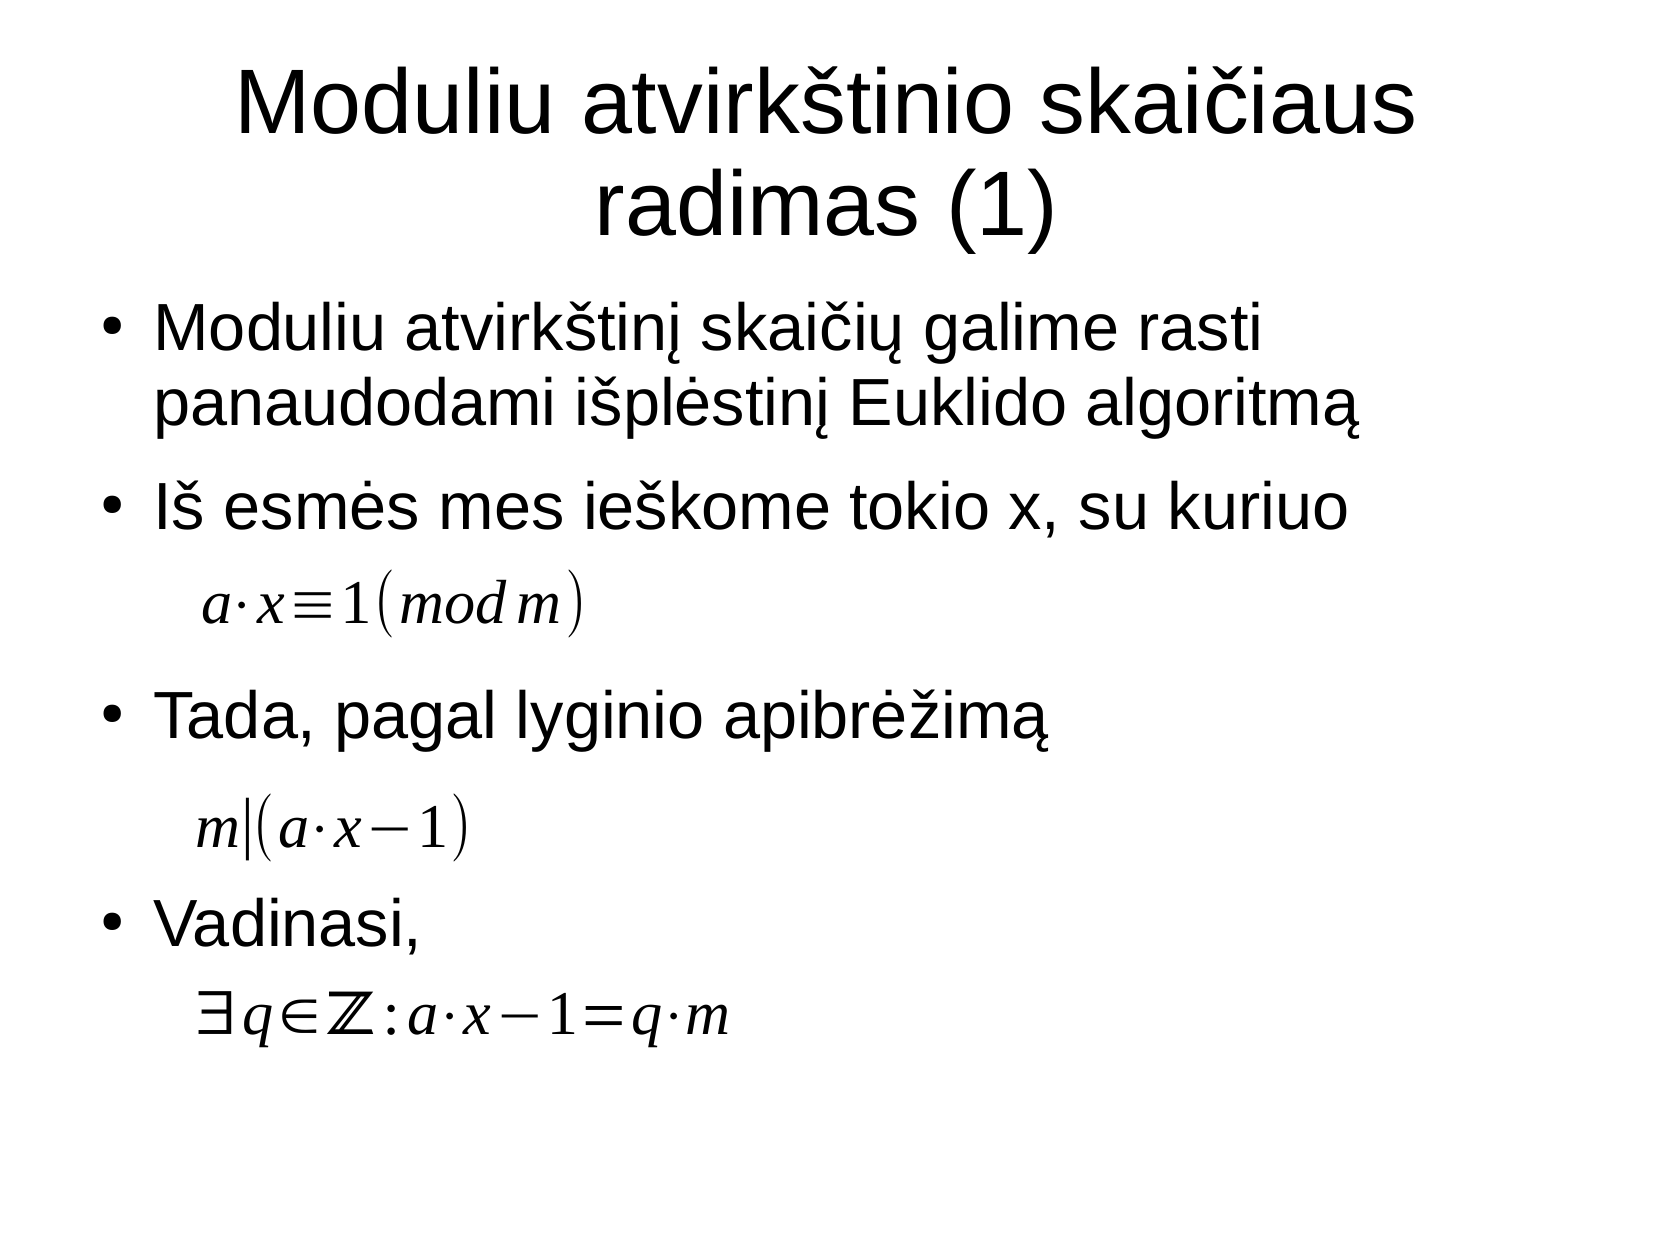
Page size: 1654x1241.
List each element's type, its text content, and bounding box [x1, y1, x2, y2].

chart [188, 791, 478, 866]
title Moduliu atvirkštinio skaičiaus radimas (1) [82, 49, 1571, 257]
list Moduliu atvirkštinį skaičių galime rasti panaudodami išplėstinį Euklido algoritmą Iš esmės mes ieškome tokio x, su kuriuo Tada, pagal lyginio apibrėžimą Vadinasi, [82, 290, 1571, 1010]
chart [188, 976, 737, 1054]
chart [193, 567, 593, 643]
